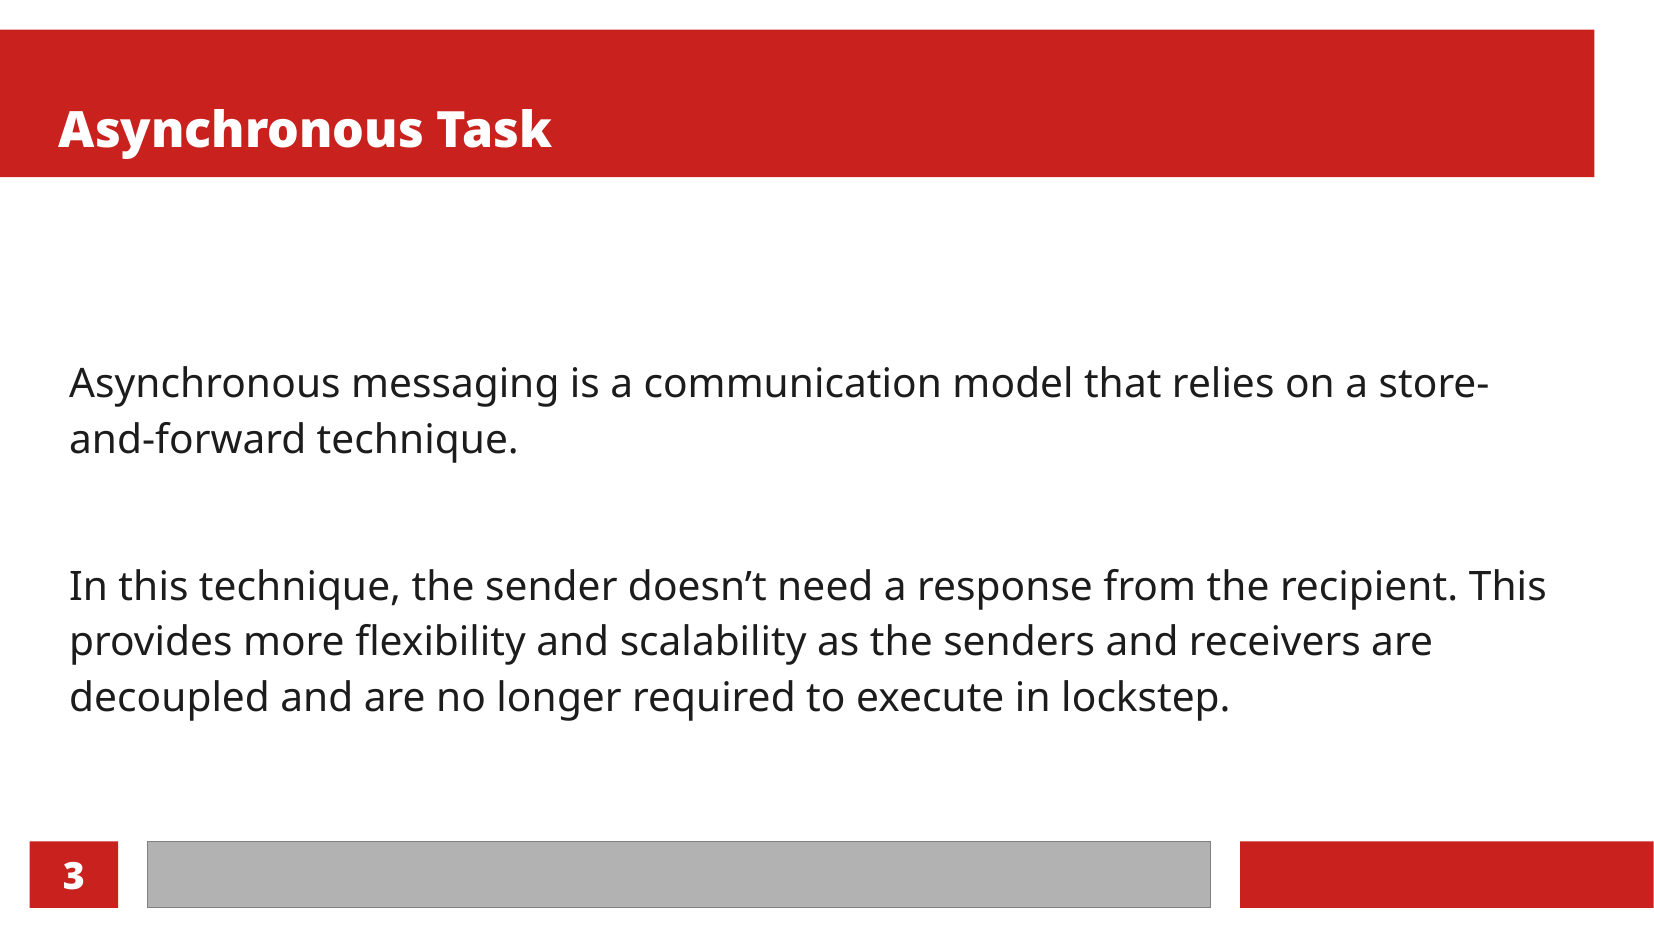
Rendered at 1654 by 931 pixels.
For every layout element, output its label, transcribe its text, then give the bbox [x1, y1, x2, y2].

list Asynchronous messaging is a communication model that relies on a store-and-forward technique. In this technique, the sender doesn’t need a response from the recipient. This provides more flexibility and scalability as the senders and receivers are decoupled and are no longer required to execute in lockstep. [69, 354, 1576, 931]
title Asynchronous Task [59, 44, 1595, 163]
